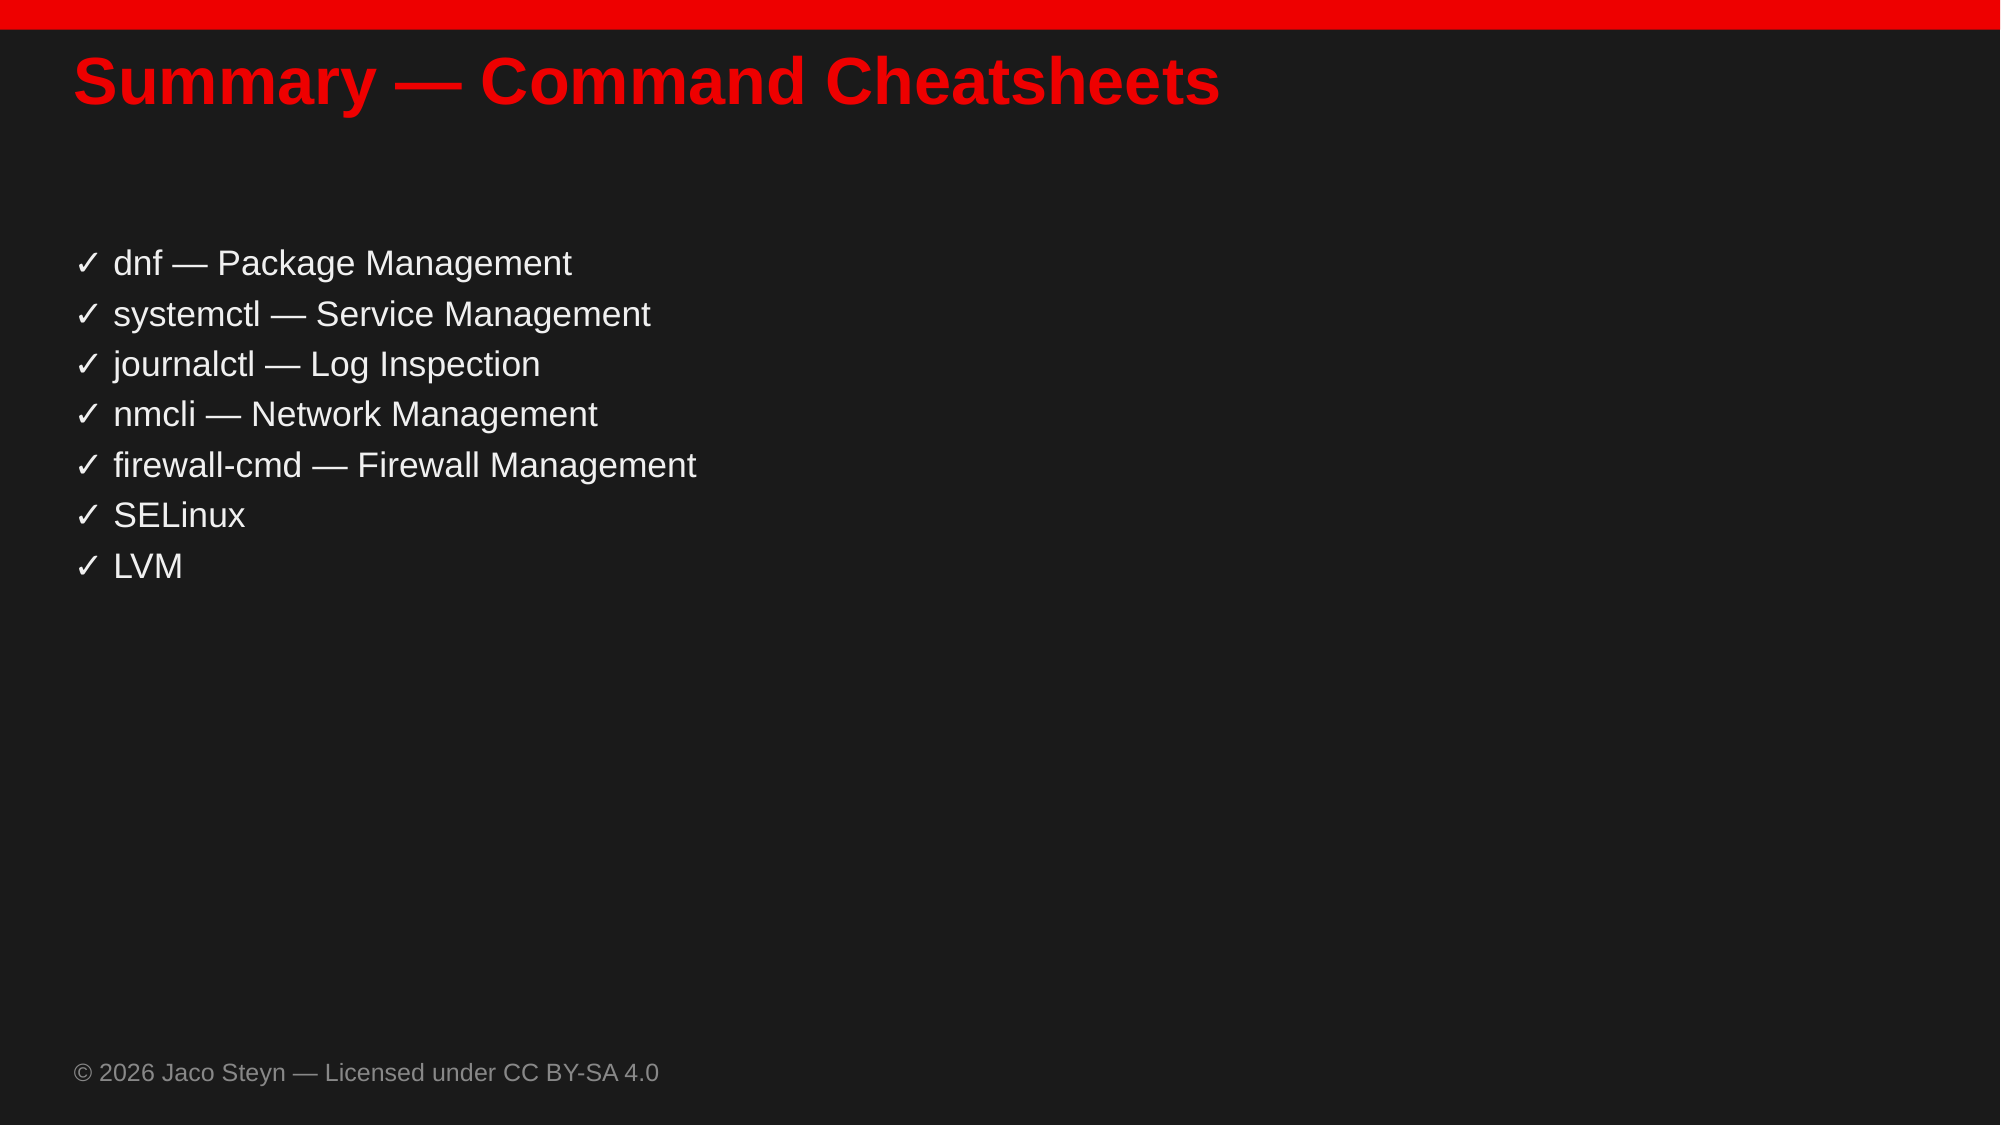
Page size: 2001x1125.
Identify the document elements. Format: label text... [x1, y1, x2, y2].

text_box Summary — Command Cheatsheets [59, 36, 1942, 208]
text_box [0, 0, 2001, 30]
text_box ✓ dnf — Package Management ✓ systemctl — Service Management ✓ journalctl — Log Inspection ✓ nmcli — Network Management ✓ firewall-cmd — Firewall Management ✓ SELinux ✓ LVM [59, 236, 1942, 1037]
text_box © 2026 Jaco Steyn — Licensed under CC BY-SA 4.0 [59, 1051, 1942, 1093]
